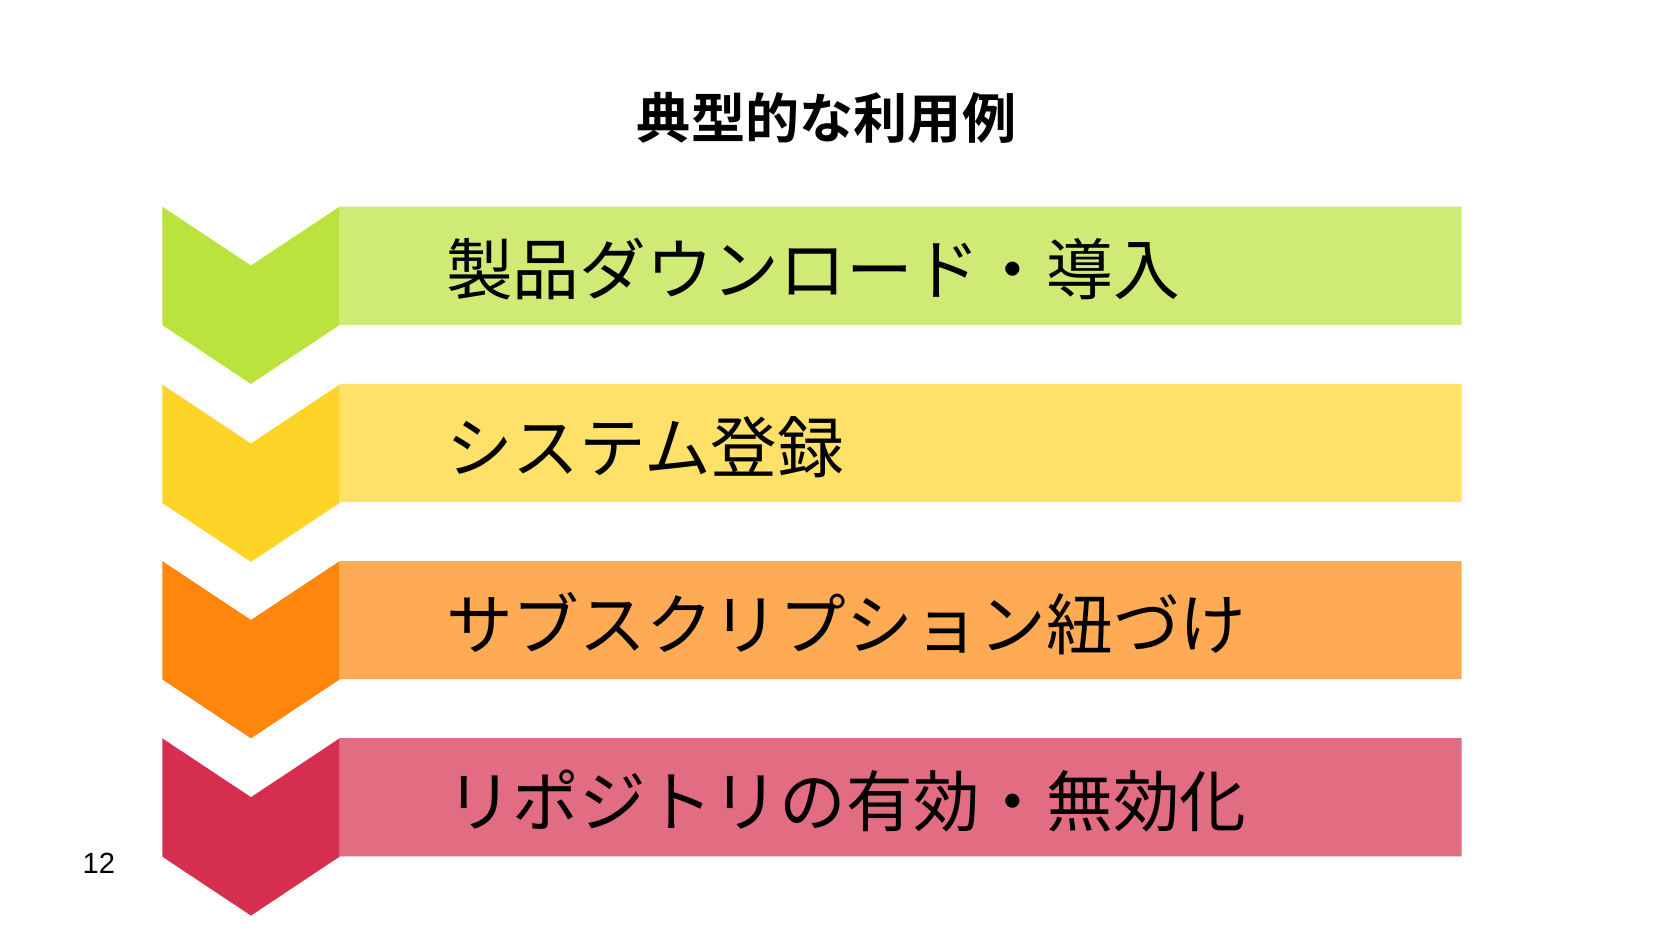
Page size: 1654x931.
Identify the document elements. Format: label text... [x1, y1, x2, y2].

text_box 製品ダウンロード・導入 [340, 206, 1462, 325]
text_box システム登録 [339, 383, 1462, 503]
text_box リポジトリの有効・無効化 [340, 738, 1462, 857]
text_box [162, 561, 340, 739]
text_box [162, 384, 340, 562]
title 典型的な利用例 [82, 37, 1571, 193]
text_box [162, 206, 340, 384]
text_box サブスクリプション紐づけ [340, 561, 1462, 680]
text_box [162, 738, 340, 916]
